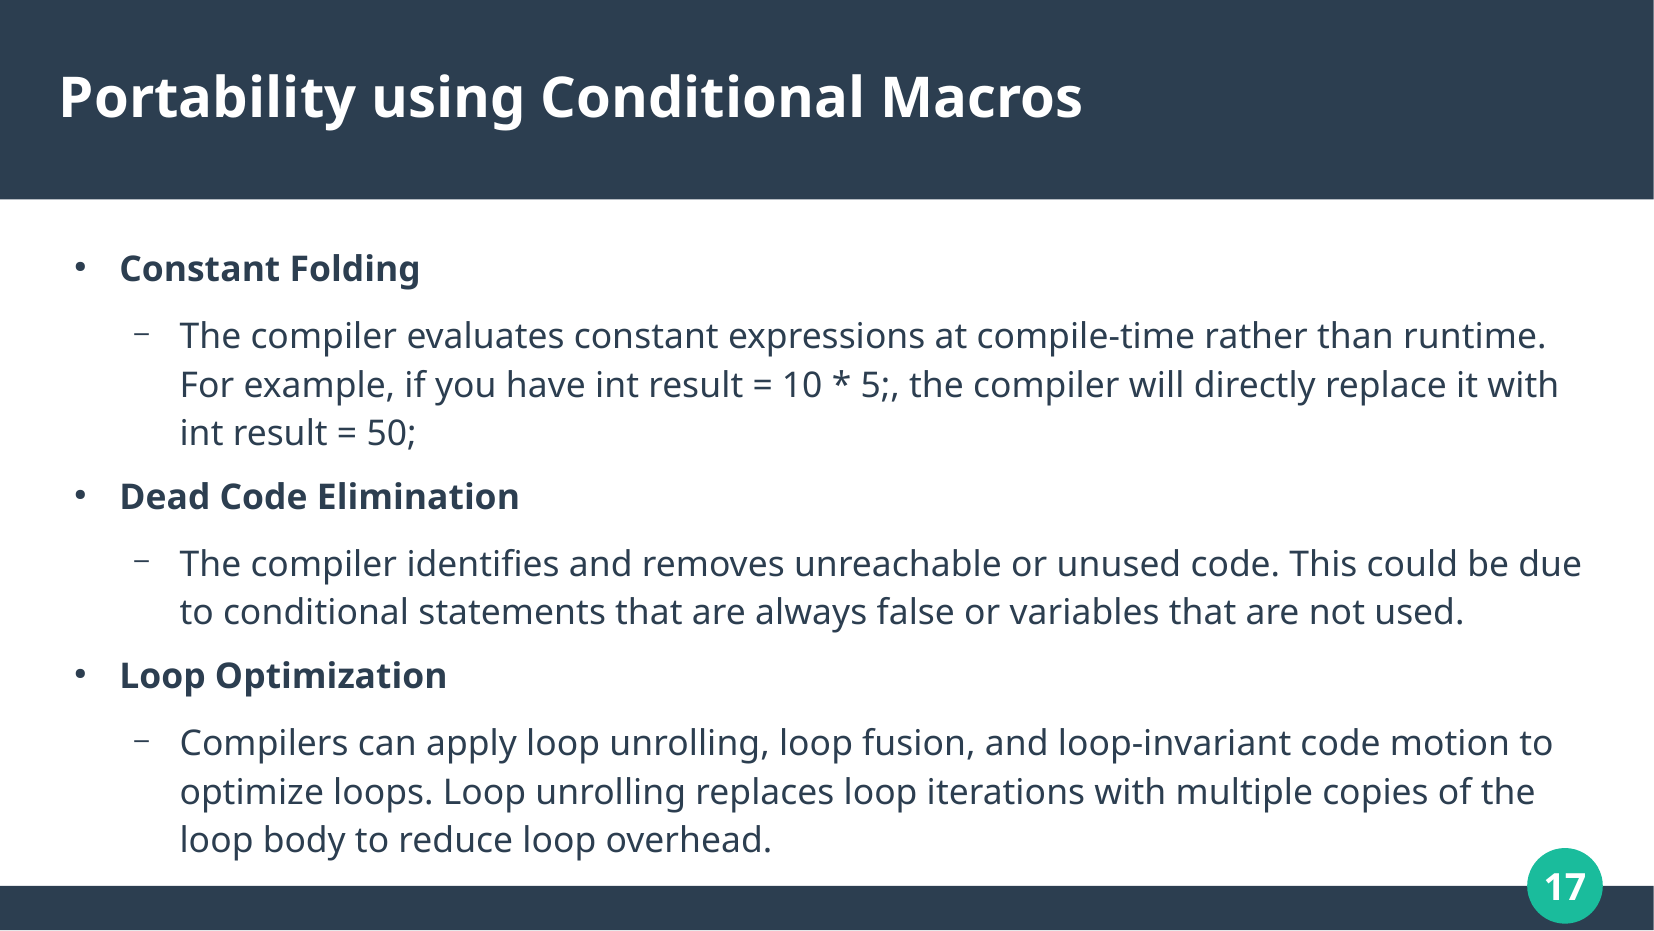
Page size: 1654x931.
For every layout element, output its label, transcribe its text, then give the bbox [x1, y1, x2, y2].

list Constant Folding The compiler evaluates constant expressions at compile-time rather than runtime. For example, if you have int result = 10 * 5;, the compiler will directly replace it with int result = 50; Dead Code Elimination The compiler identifies and removes unreachable or unused code. This could be due to conditional statements that are always false or variables that are not used. Loop Optimization Compilers can apply loop unrolling, loop fusion, and loop-invariant code motion to optimize loops. Loop unrolling replaces loop iterations with multiple copies of the loop body to reduce loop overhead. [59, 243, 1595, 864]
title Portability using Conditional Macros [59, 37, 1595, 156]
